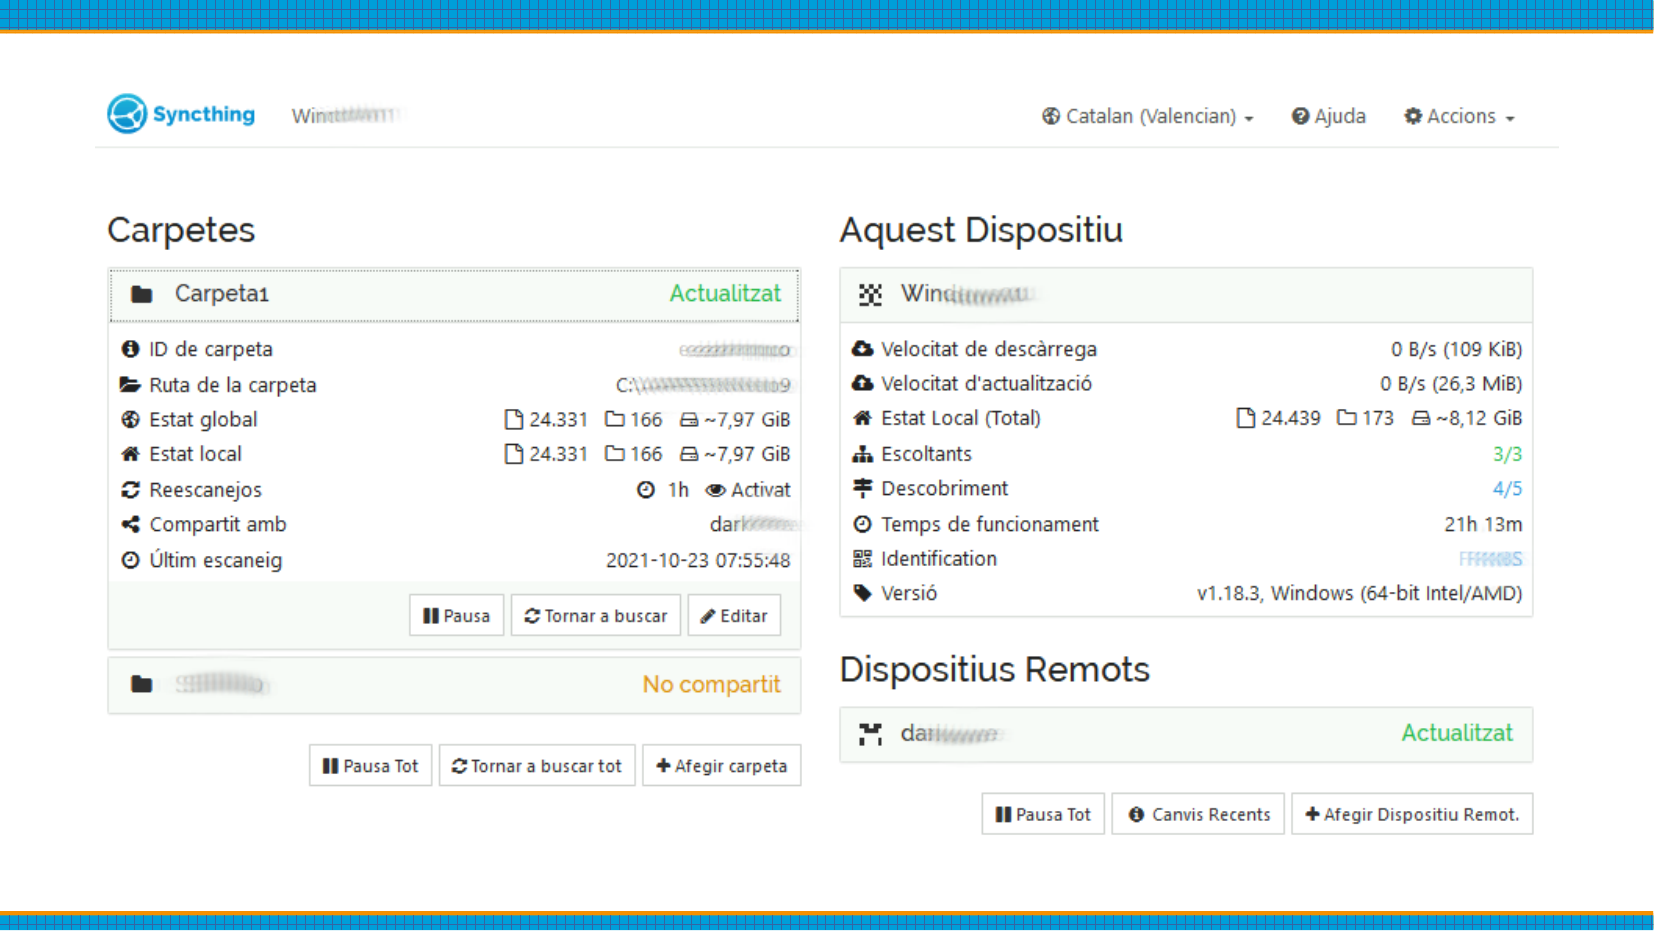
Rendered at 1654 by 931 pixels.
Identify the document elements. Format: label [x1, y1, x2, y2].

picture [95, 92, 1559, 871]
